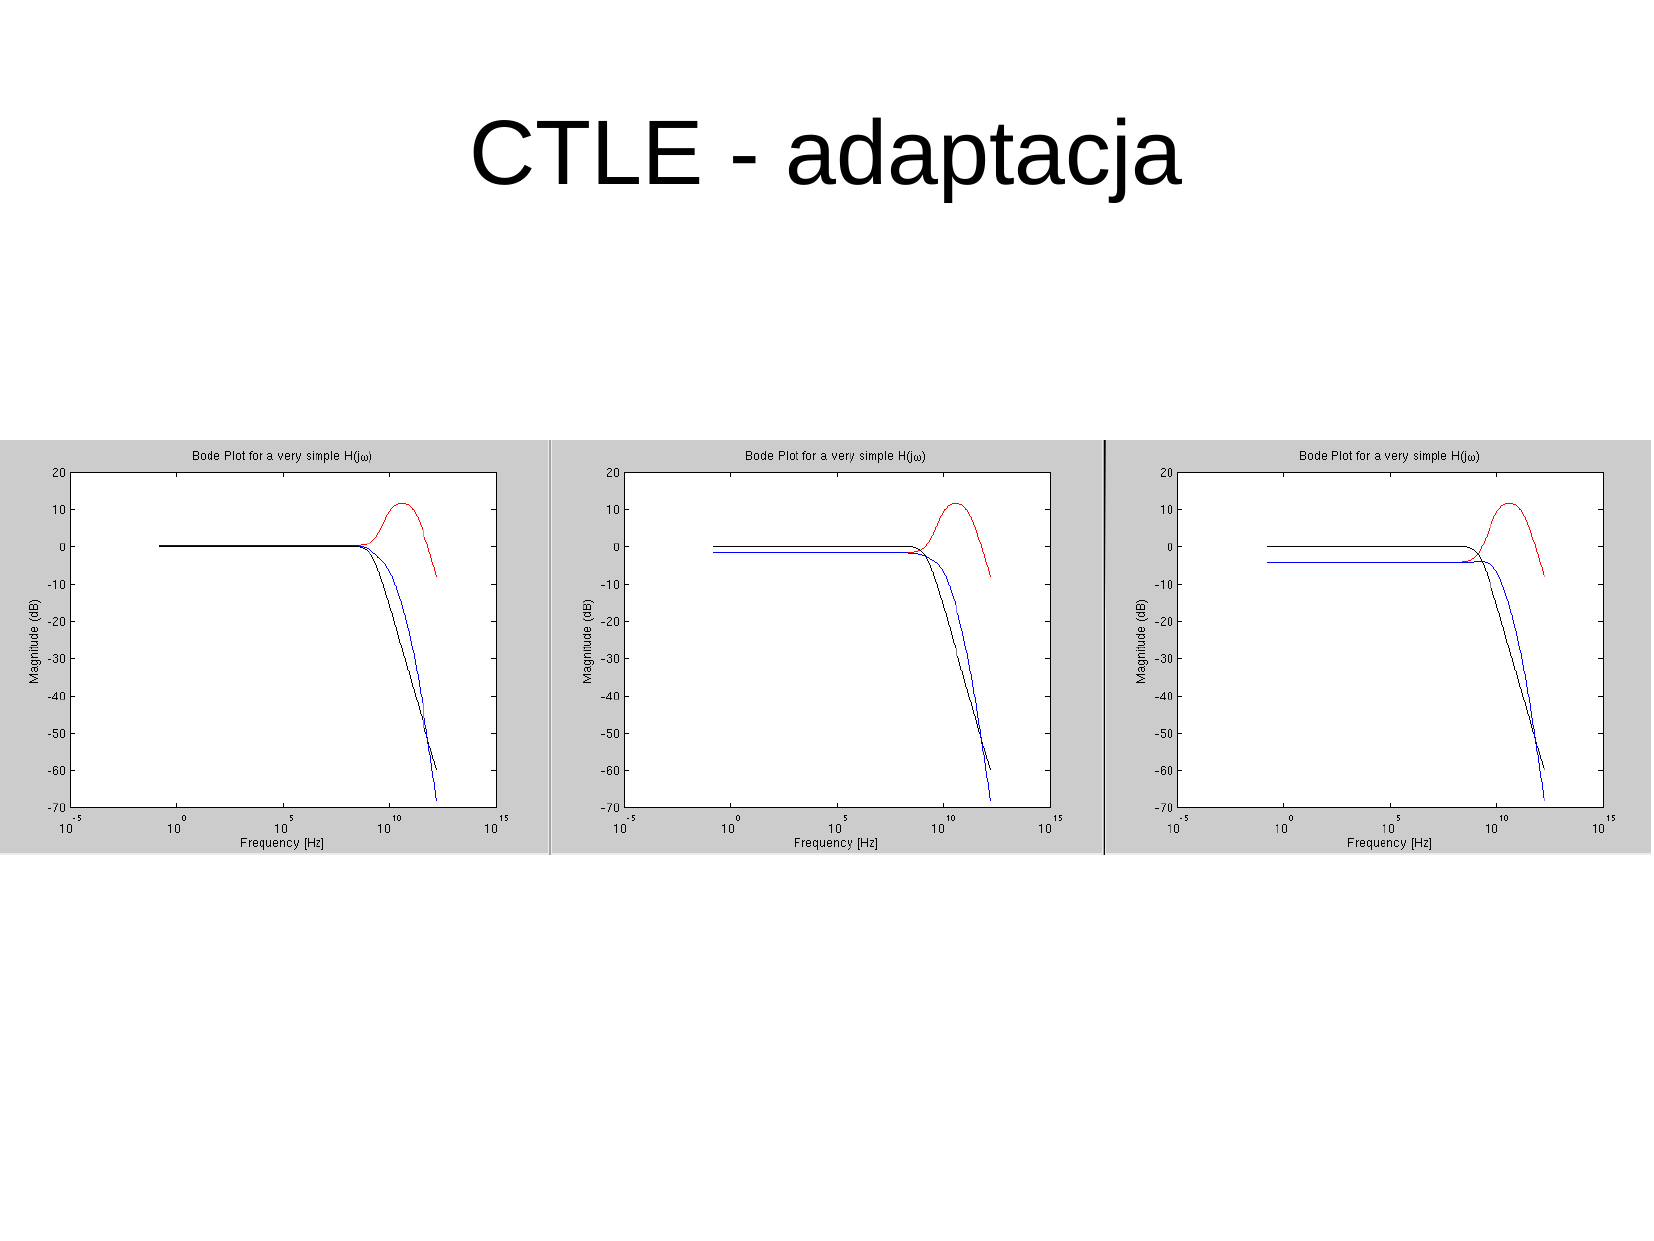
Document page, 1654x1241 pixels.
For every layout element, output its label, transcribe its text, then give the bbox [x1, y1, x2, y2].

title CTLE - adaptacja [82, 49, 1571, 257]
picture [0, 440, 1651, 856]
